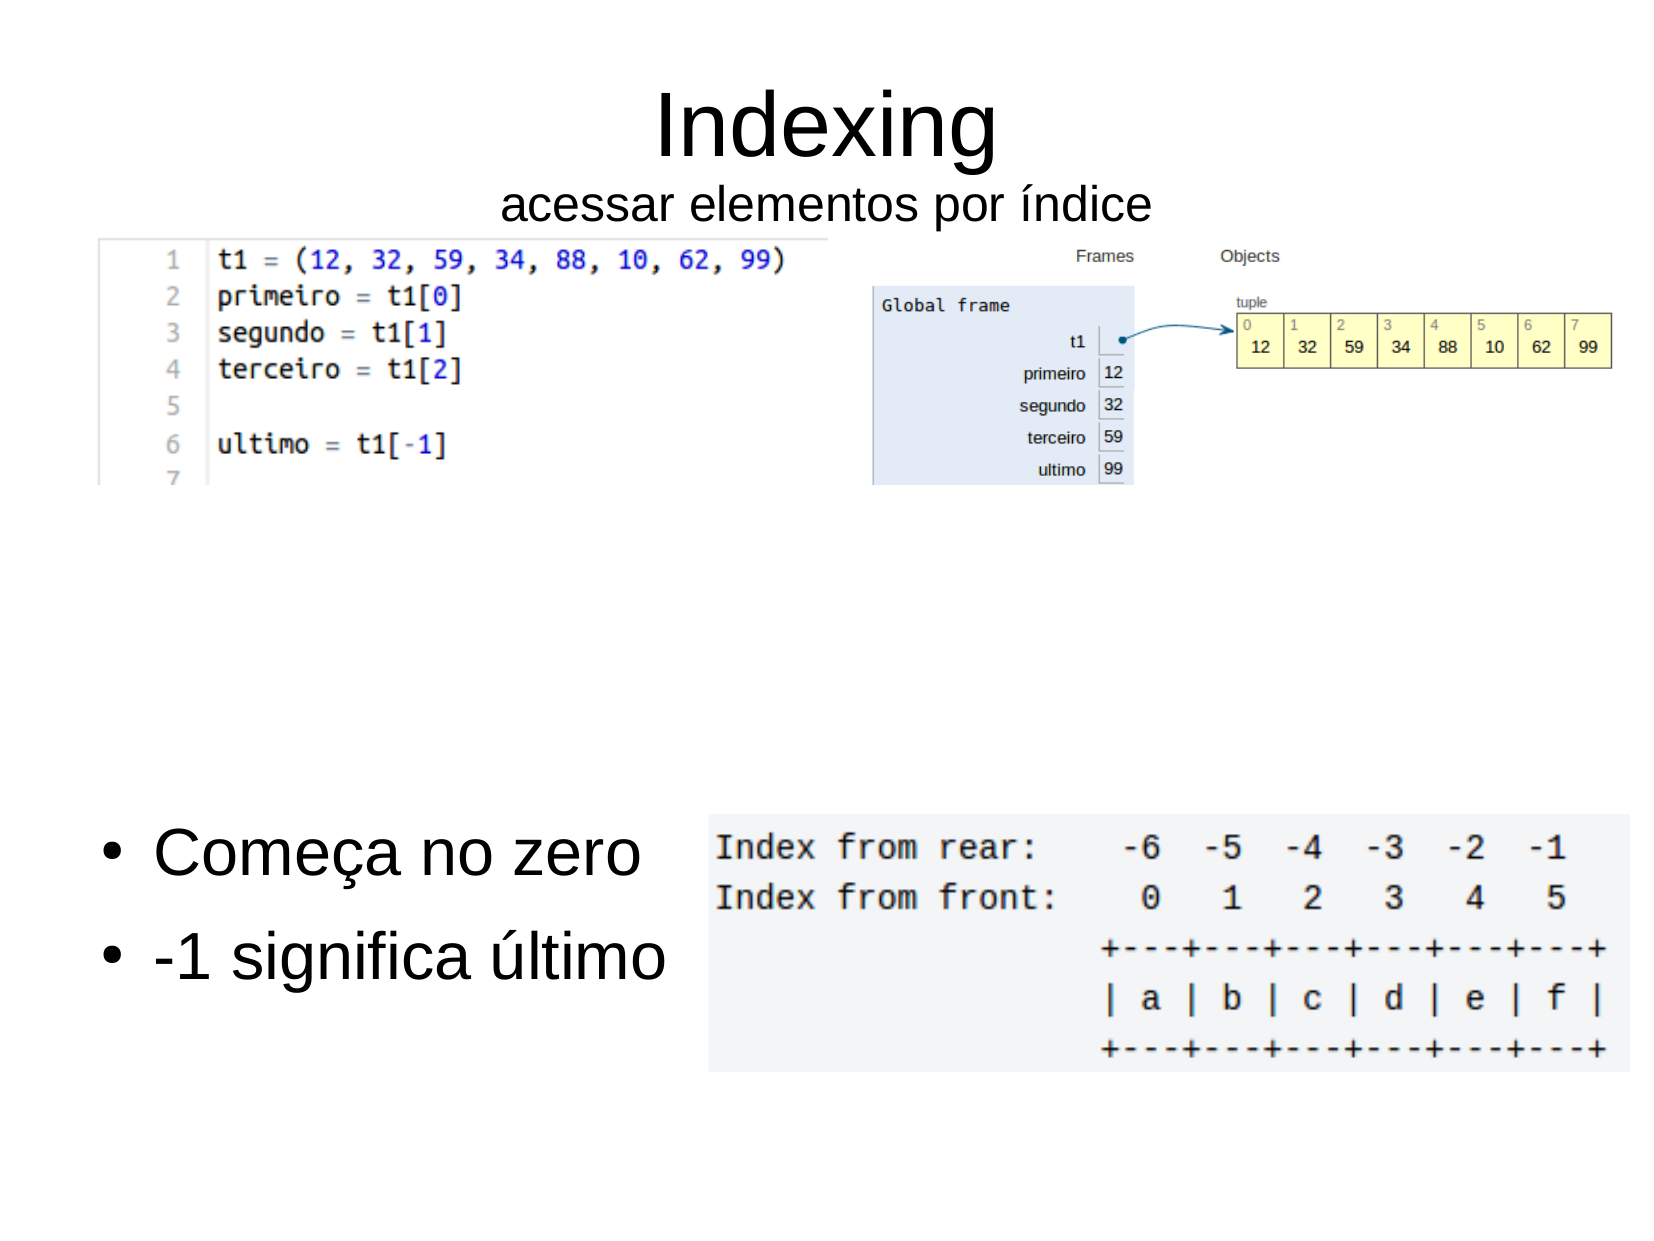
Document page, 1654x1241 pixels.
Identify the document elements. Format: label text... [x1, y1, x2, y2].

picture [708, 814, 1630, 1072]
picture [858, 238, 1619, 532]
picture [85, 229, 829, 485]
title Indexing acessar elementos por índice [82, 49, 1571, 257]
list Começa no zero -1 significa último [82, 814, 1571, 1182]
